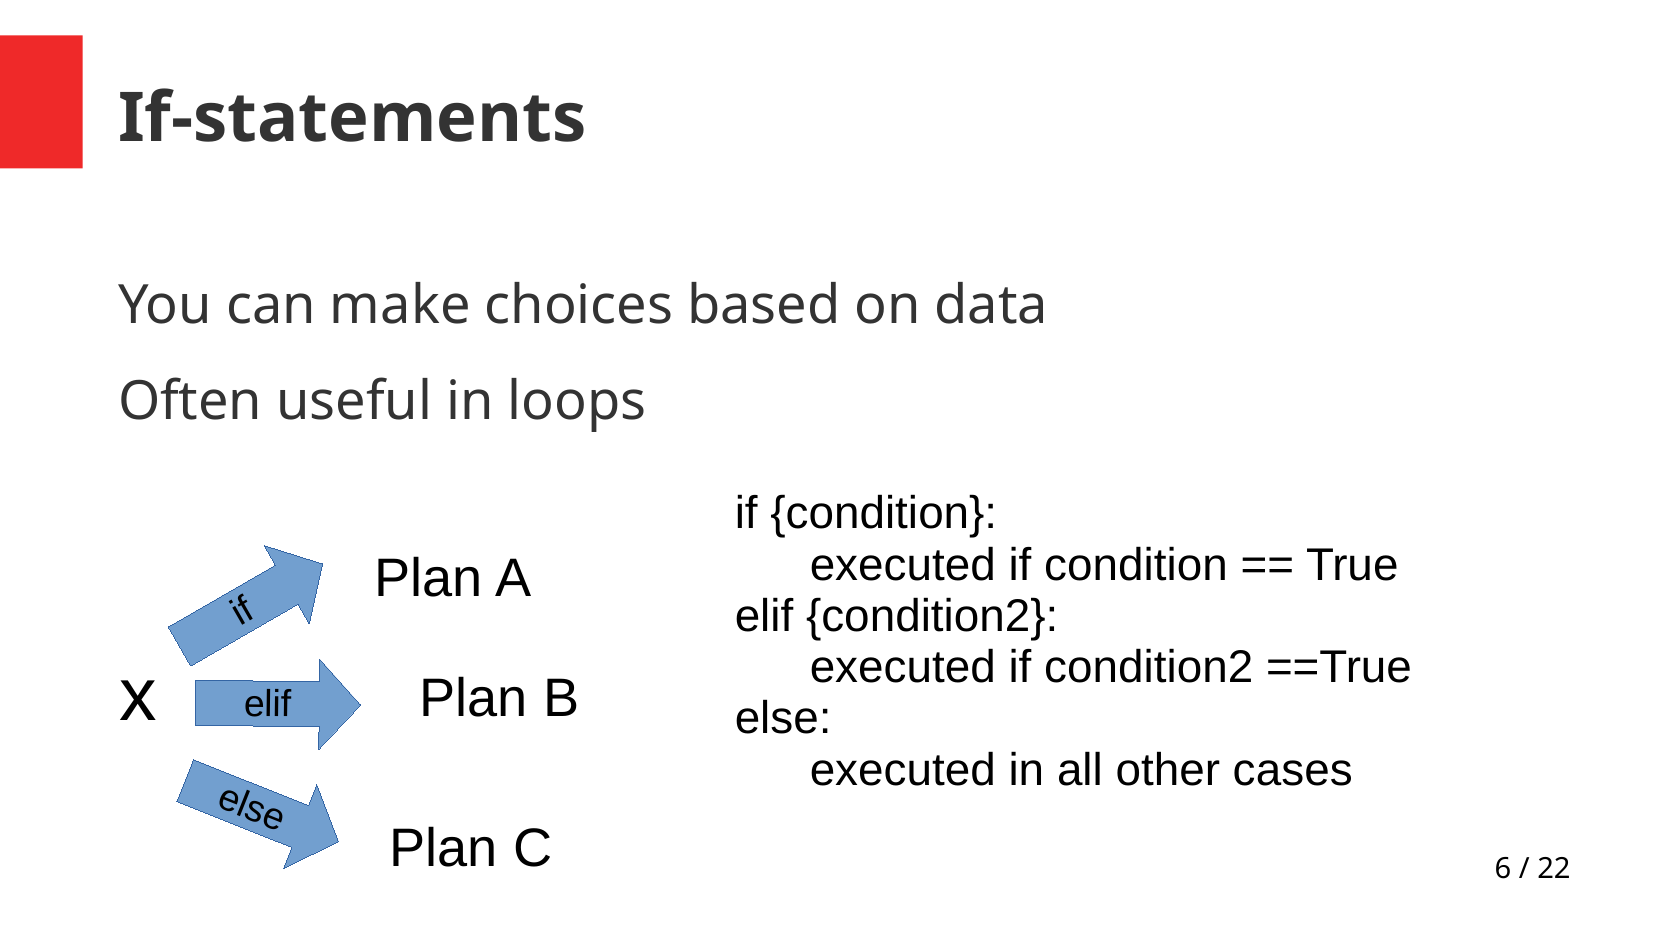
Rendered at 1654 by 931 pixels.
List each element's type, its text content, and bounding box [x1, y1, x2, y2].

text_box if {condition}: executed if condition == True elif {condition2}: executed if condition2 ==True else: executed in all other cases [720, 480, 1531, 826]
text_box Plan B [405, 660, 661, 736]
text_box Plan A [360, 540, 616, 616]
text_box if [168, 545, 323, 666]
text_box Plan C [375, 810, 631, 886]
title If-statements [118, 37, 1571, 193]
text_box x [105, 645, 226, 744]
text_box elif [195, 659, 361, 750]
list You can make choices based on data Often useful in loops [118, 265, 1536, 806]
text_box else [176, 759, 339, 869]
